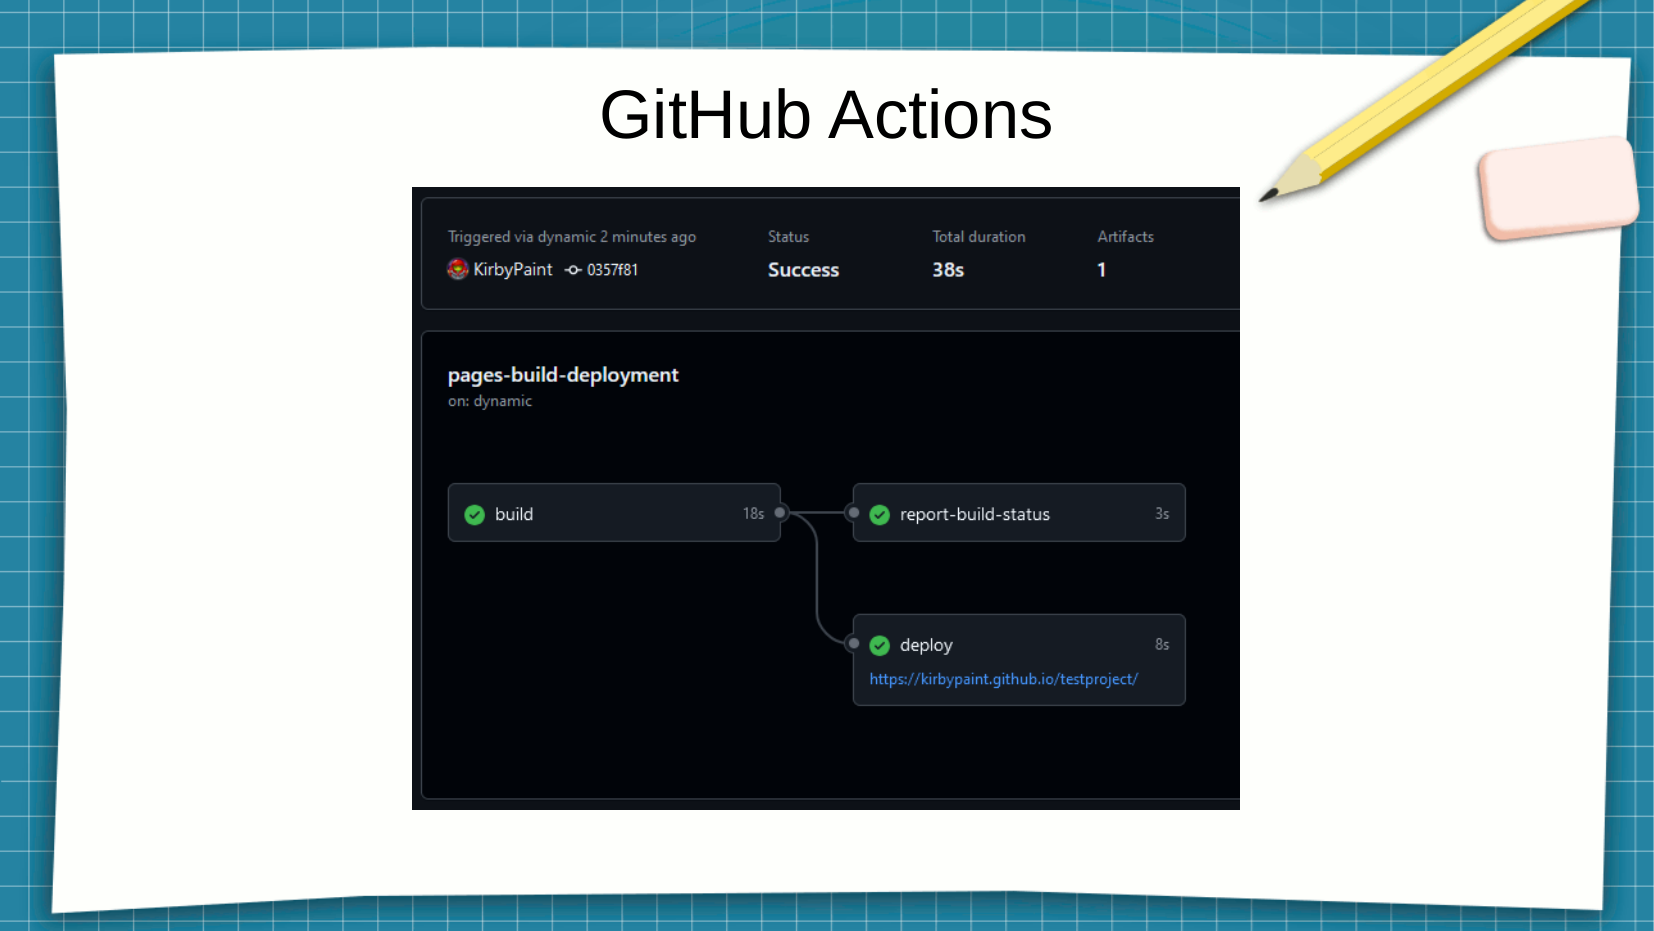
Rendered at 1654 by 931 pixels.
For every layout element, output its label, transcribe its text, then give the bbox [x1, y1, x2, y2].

title GitHub Actions [82, 37, 1571, 193]
picture [0, 0, 1654, 931]
